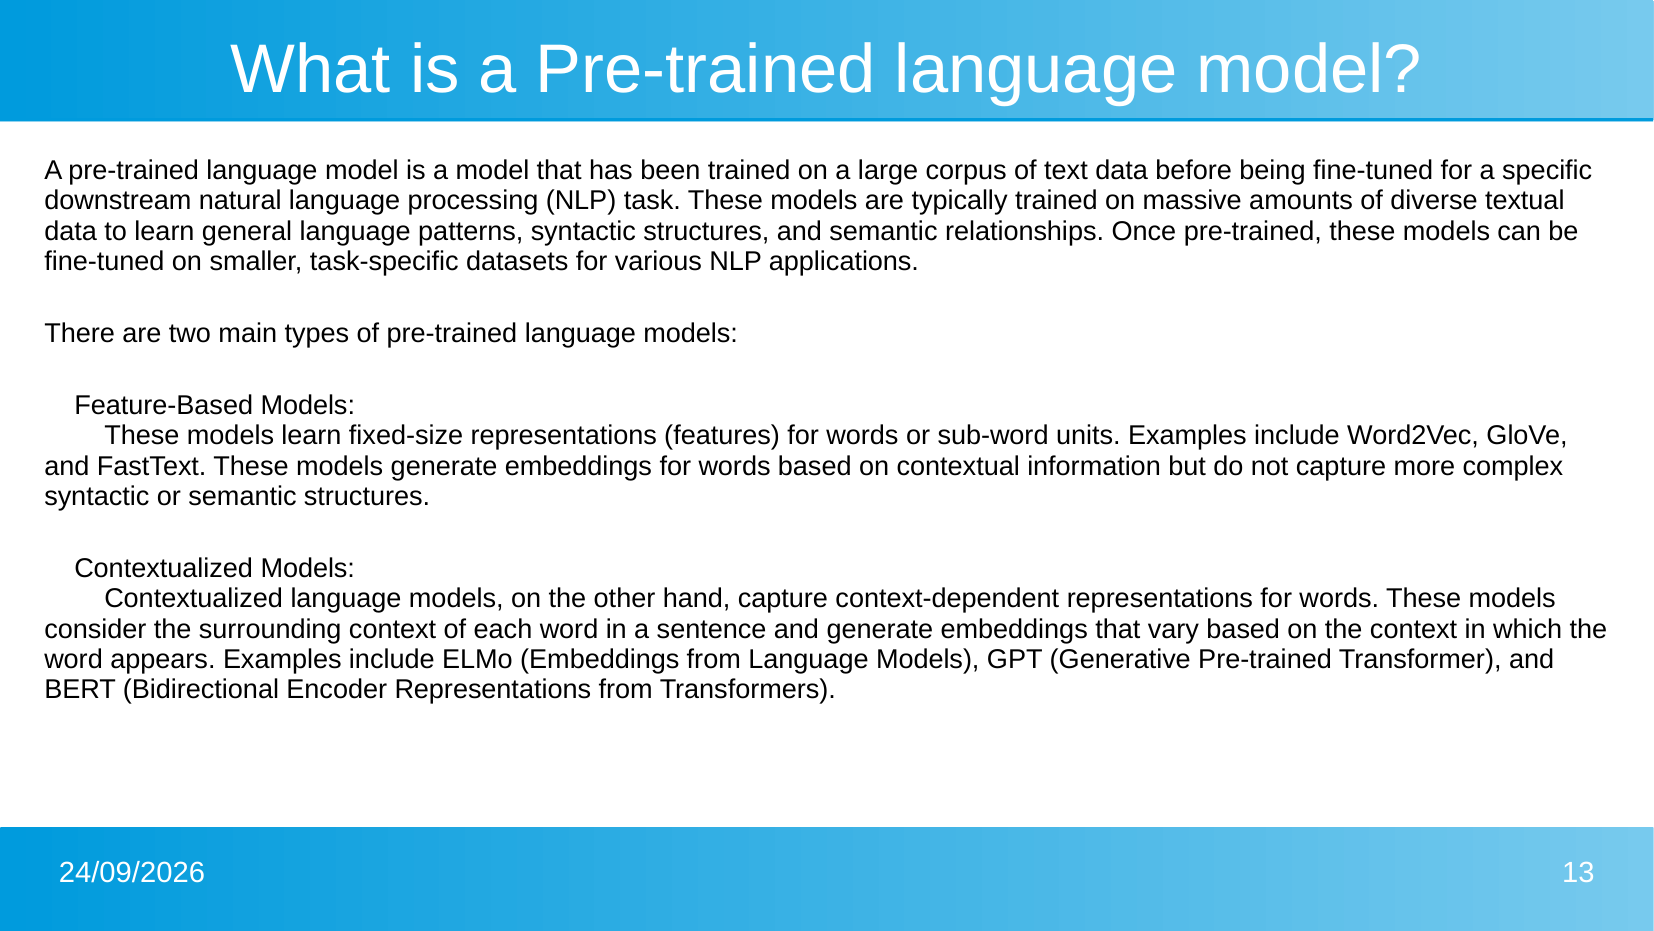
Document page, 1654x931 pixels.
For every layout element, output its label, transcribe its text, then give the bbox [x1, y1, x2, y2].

title What is a Pre-trained language model? [59, 29, 1595, 108]
text_box A pre-trained language model is a model that has been trained on a large corpus of text data before being fine-tuned for a specific downstream natural language processing (NLP) task. These models are typically trained on massive amounts of diverse textual data to learn general language patterns, syntactic structures, and semantic relationships. Once pre-trained, these models can be fine-tuned on smaller, task-specific datasets for various NLP applications. There are two main types of pre-trained language models: Feature-Based Models: These models learn fixed-size representations (features) for words or sub-word units. Examples include Word2Vec, GloVe, and FastText. These models generate embeddings for words based on contextual information but do not capture more complex syntactic or semantic structures. Contextualized Models: Contextualized language models, on the other hand, capture context-dependent representations for words. These models consider the surrounding context of each word in a sentence and generate embeddings that vary based on the context in which the word appears. Examples include ELMo (Embeddings from Language Models), GPT (Generative Pre-trained Transformer), and BERT (Bidirectional Encoder Representations from Transformers). [29, 147, 1625, 784]
